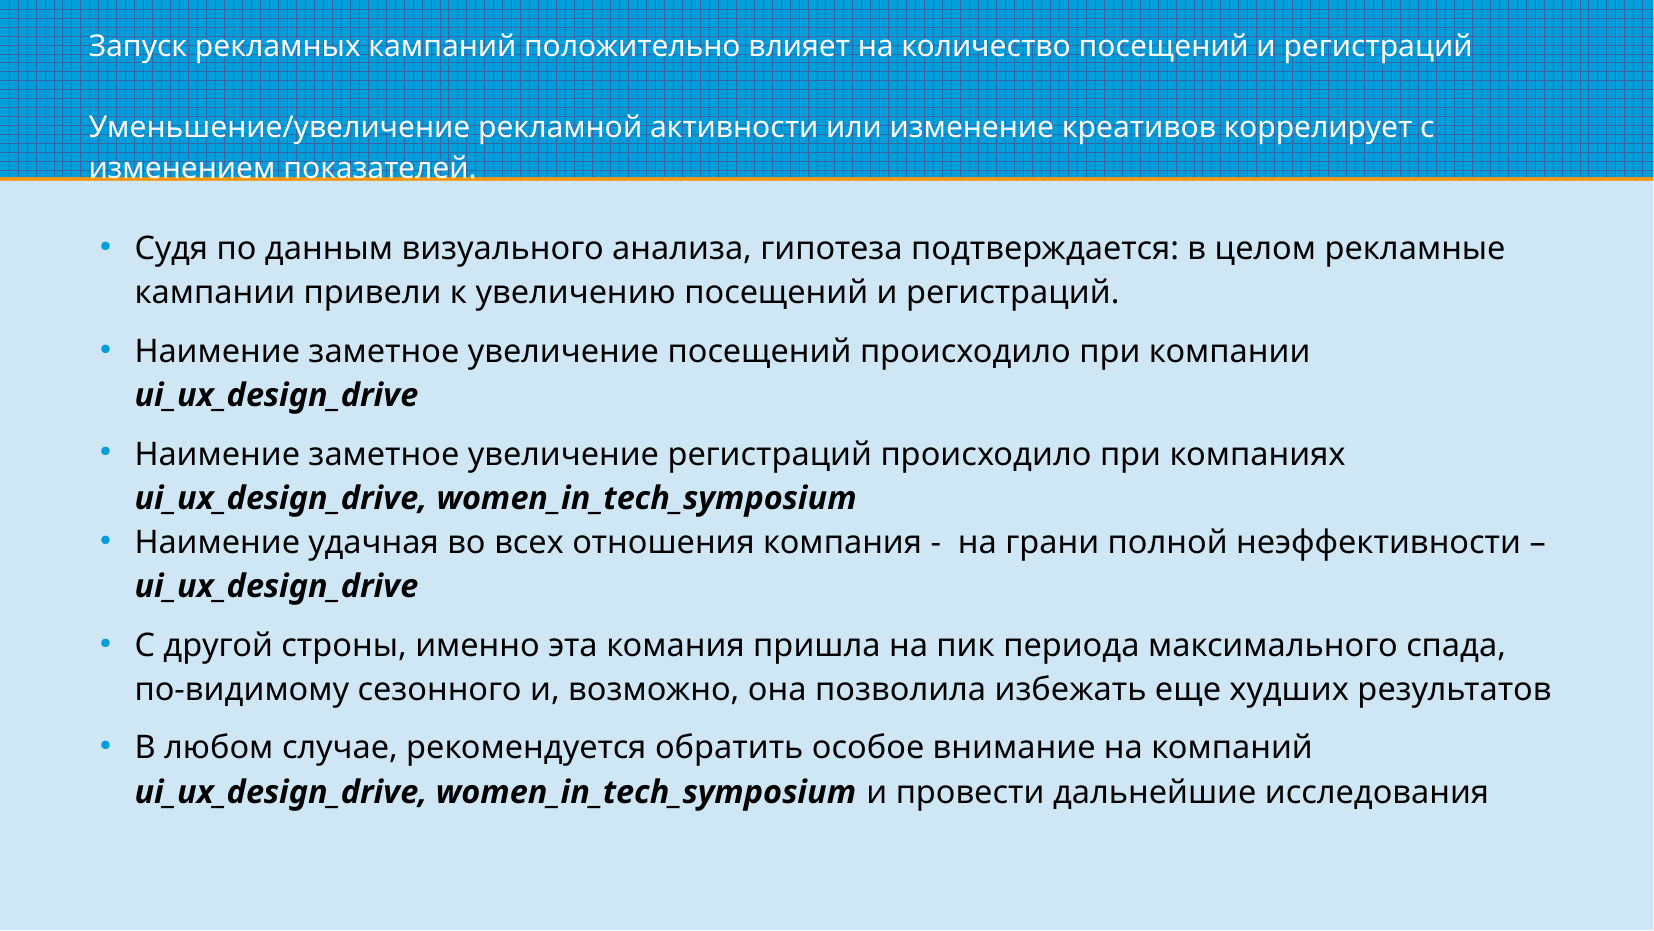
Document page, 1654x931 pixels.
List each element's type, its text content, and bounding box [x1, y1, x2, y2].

list Судя по данным визуального анализа, гипотеза подтверждается: в целом рекламные кампании привели к увеличению посещений и регистраций. Наимение заметное увеличение посещений происходило при компании ui_ux_design_drive Наимение заметное увеличение регистраций происходило при компаниях ui_ux_design_drive, women_in_tech_symposium Наимение удачная во всех отношения компания - на грани полной неэффективности – ui_ux_design_drive С другой строны, именно эта комания пришла на пик периода максимального спада, по-видимому сезонного и, возможно, она позволила избежать еще худших результатов В любом случае, рекомендуется обратить особое внимание на компаний ui_ux_design_drive, women_in_tech_symposium и провести дальнейшие исследования [88, 225, 1565, 852]
title Запуск рекламных кампаний положительно влияет на количество посещений и регистраций Уменьшение/увеличение рекламной активности или изменение креативов коррелирует с изменением показателей. [88, 14, 1565, 188]
